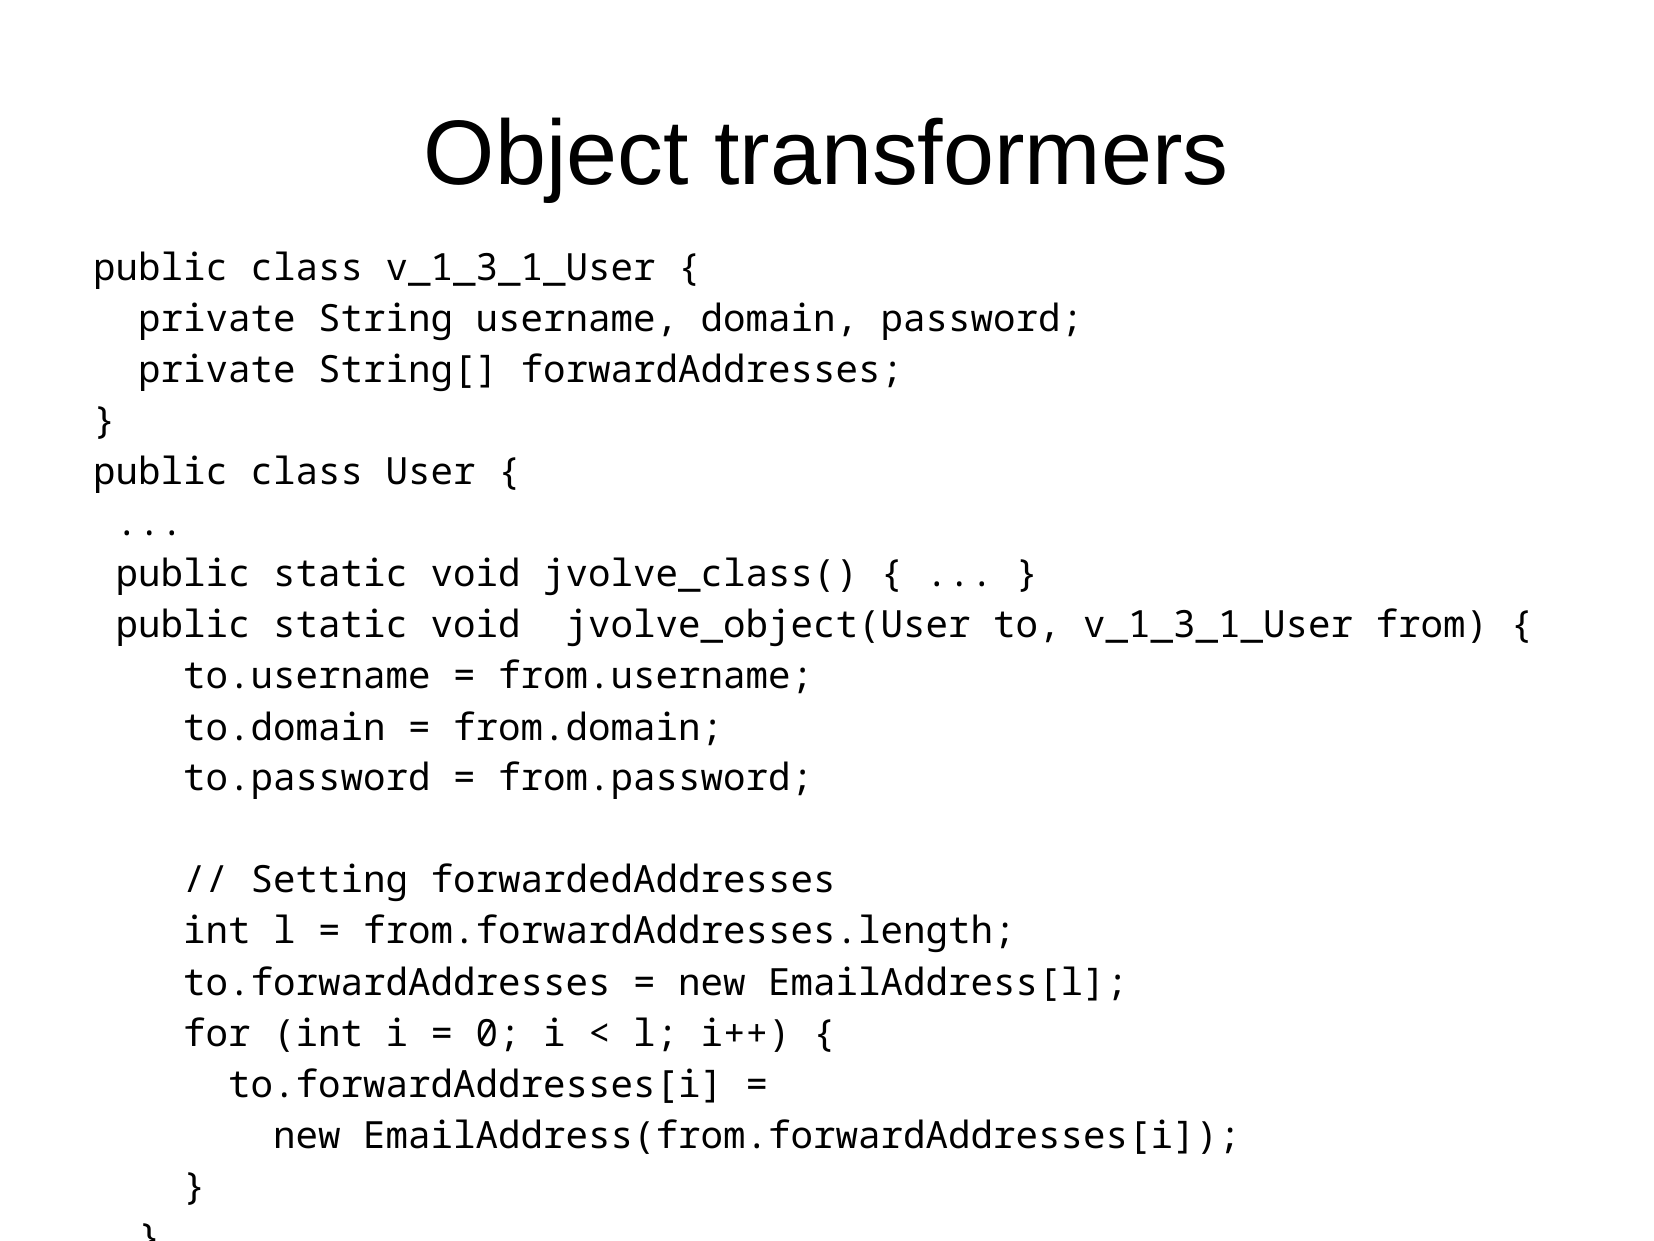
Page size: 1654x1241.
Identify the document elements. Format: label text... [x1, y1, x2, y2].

text_box public class v_1_3_1_User { private String username, domain, password; private String[] forwardAddresses; } public class User { ... public static void jvolve_class() { ... } public static void jvolve_object(User to, v_1_3_1_User from) { to.username = from.username; to.domain = from.domain; to.password = from.password; // Setting forwardedAddresses int l = from.forwardAddresses.length; to.forwardAddresses = new EmailAddress[l]; for (int i = 0; i < l; i++) { to.forwardAddresses[i] = new EmailAddress(from.forwardAddresses[i]); } } } [78, 233, 1616, 1163]
title Object transformers [82, 56, 1571, 233]
